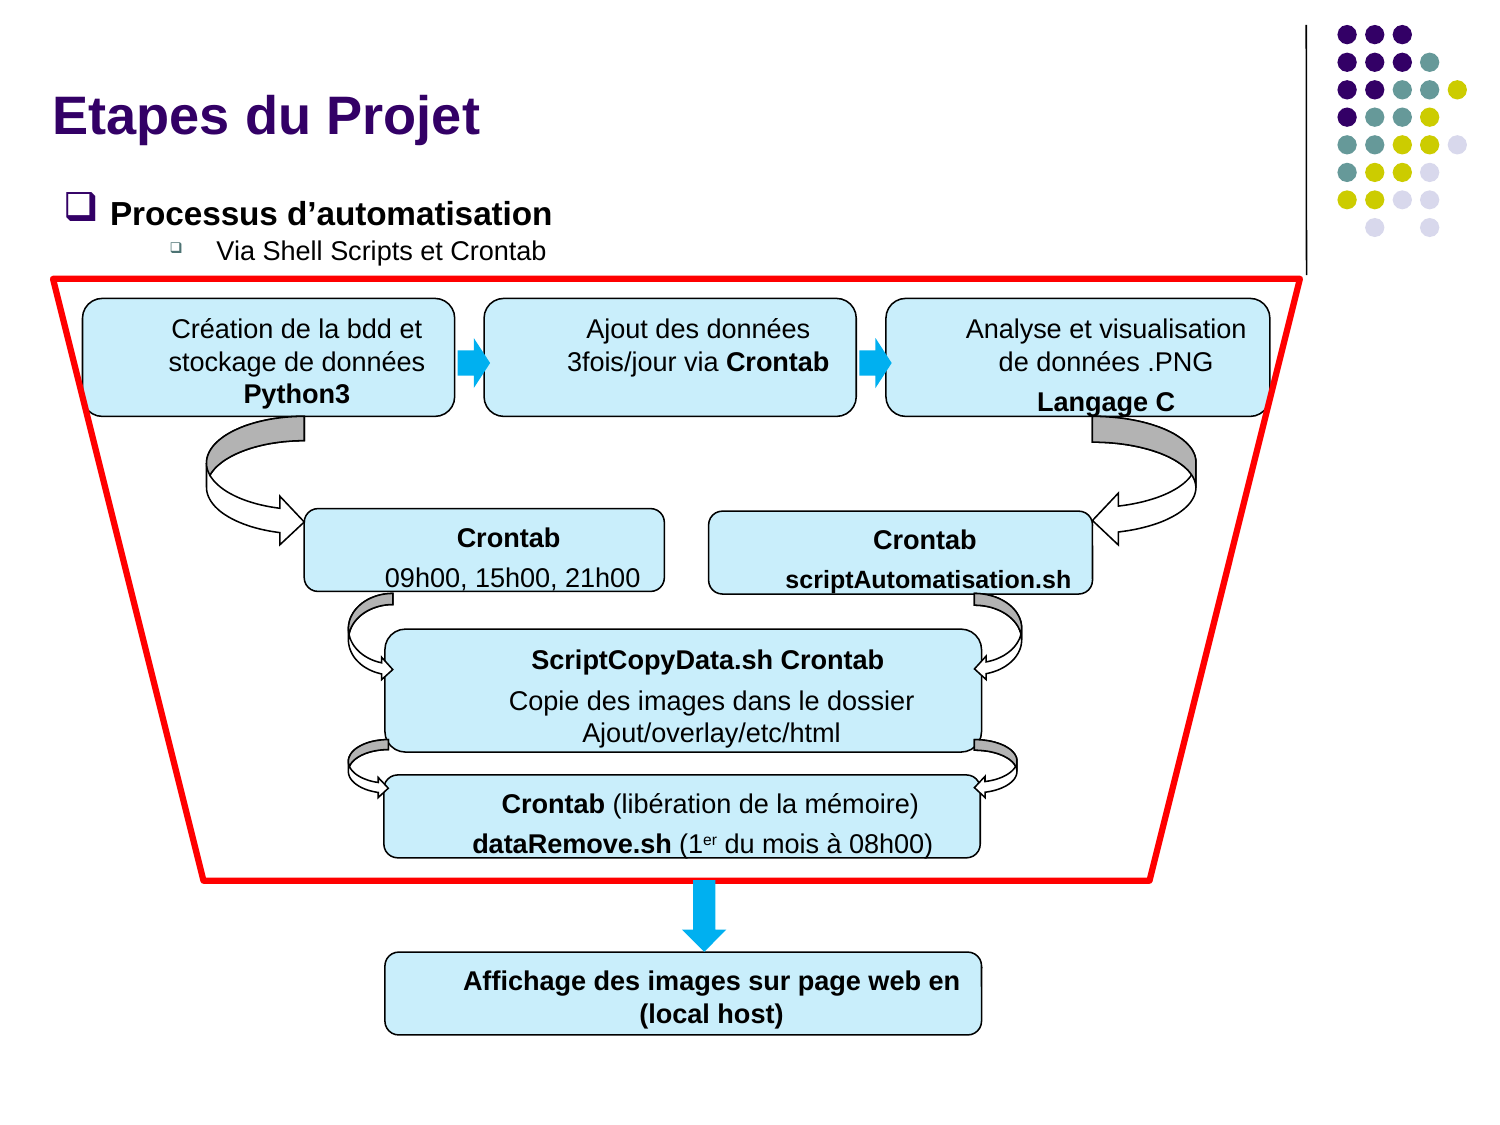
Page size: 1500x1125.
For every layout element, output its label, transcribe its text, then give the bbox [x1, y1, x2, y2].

text_box [974, 593, 1022, 680]
text_box [681, 880, 727, 952]
text_box [974, 739, 1017, 798]
text_box Processus d’automatisation Via Shell Scripts et Crontab [58, 282, 1295, 303]
text_box Création de la bdd et stockage de données Python3 [82, 298, 455, 417]
text_box Affichage des images sur page web en (local host) [384, 952, 982, 1035]
text_box Crontab (libération de la mémoire) dataRemove.sh (1er du mois à 08h00) [383, 774, 981, 858]
text_box ScriptCopyData.sh Crontab Copie des images dans le dossier Ajout/overlay/etc/html [384, 629, 982, 753]
text_box [859, 338, 892, 389]
text_box Etapes du Projet [37, 54, 1301, 154]
text_box [457, 338, 491, 389]
text_box Processus d’automatisation Via Shell Scripts et Crontab [41, 184, 1301, 303]
text_box Ajout des données 3fois/jour via Crontab [484, 298, 857, 417]
text_box [348, 593, 393, 680]
text_box Crontab scriptAutomatisation.sh [708, 511, 1093, 595]
text_box [1092, 416, 1196, 545]
text_box [348, 739, 389, 798]
text_box Crontab 09h00, 15h00, 21h00 [304, 508, 665, 592]
text_box [206, 416, 305, 545]
text_box Analyse et visualisation de données .PNG Langage C [885, 298, 1270, 417]
